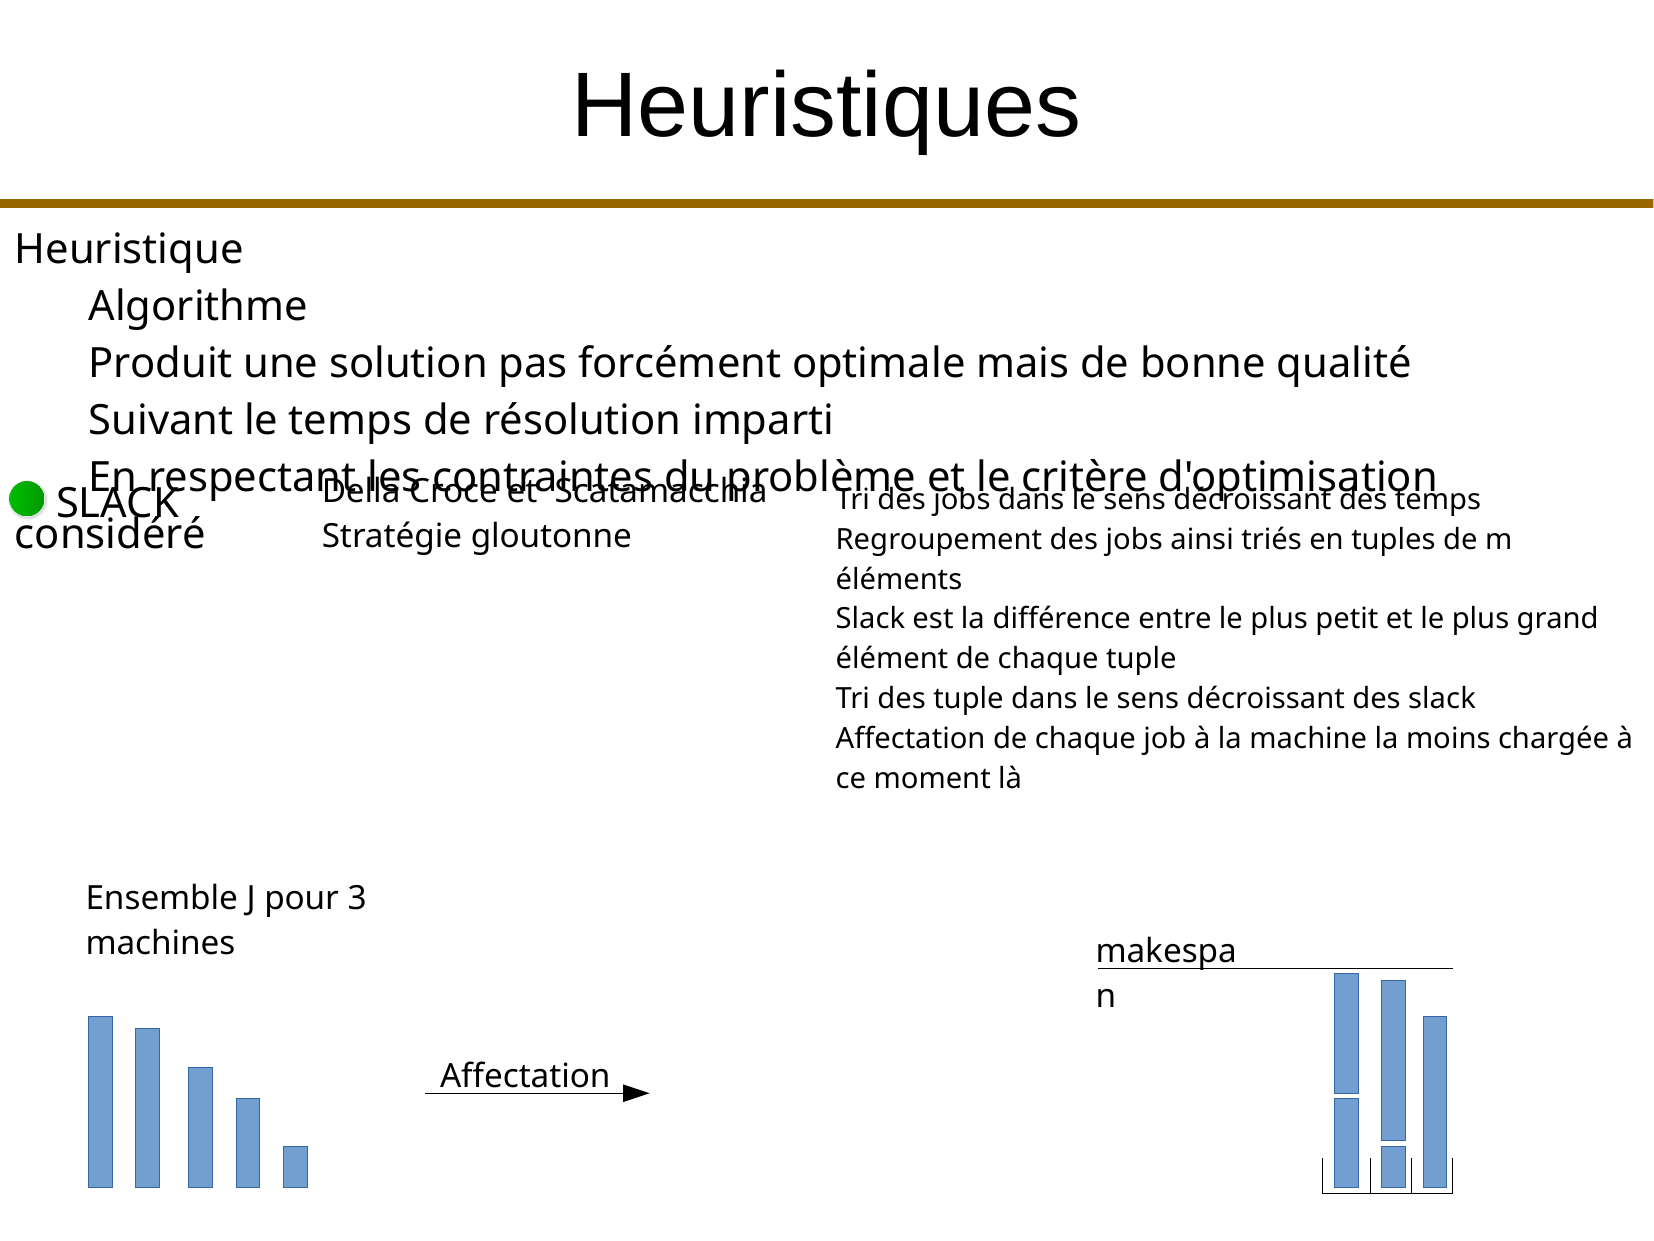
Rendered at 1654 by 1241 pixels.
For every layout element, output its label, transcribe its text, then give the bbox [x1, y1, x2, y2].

text_box [1334, 973, 1359, 1094]
text_box Della Croce et Scatamacchia Stratégie gloutonne [307, 459, 810, 551]
text_box Heuristique Algorithme Produit une solution pas forcément optimale mais de bonne qualité Suivant le temps de résolution imparti En respectant les contraintes du problème et le critère d'optimisation considéré [0, 211, 1654, 465]
text_box [88, 1016, 113, 1188]
text_box [1423, 1016, 1447, 1188]
text_box [1381, 980, 1406, 1141]
text_box [1334, 1098, 1359, 1188]
picture [6, 478, 50, 521]
text_box Affectation [425, 1044, 674, 1136]
text_box [1381, 1146, 1406, 1188]
text_box Tri des jobs dans le sens décroissant des temps Regroupement des jobs ainsi triés en tuples de m éléments Slack est la différence entre le plus petit et le plus grand élément de chaque tuple Tri des tuple dans le sens décroissant des slack Affectation de chaque job à la machine la moins chargée à ce moment là [820, 471, 1654, 723]
text_box [188, 1067, 213, 1188]
text_box makespan [1080, 919, 1270, 973]
text_box [283, 1146, 308, 1188]
text_box [135, 1028, 160, 1188]
text_box SLACK [41, 465, 225, 528]
text_box [236, 1098, 260, 1188]
title Heuristiques [82, 34, 1571, 175]
text_box Ensemble J pour 3 machines [70, 866, 532, 920]
